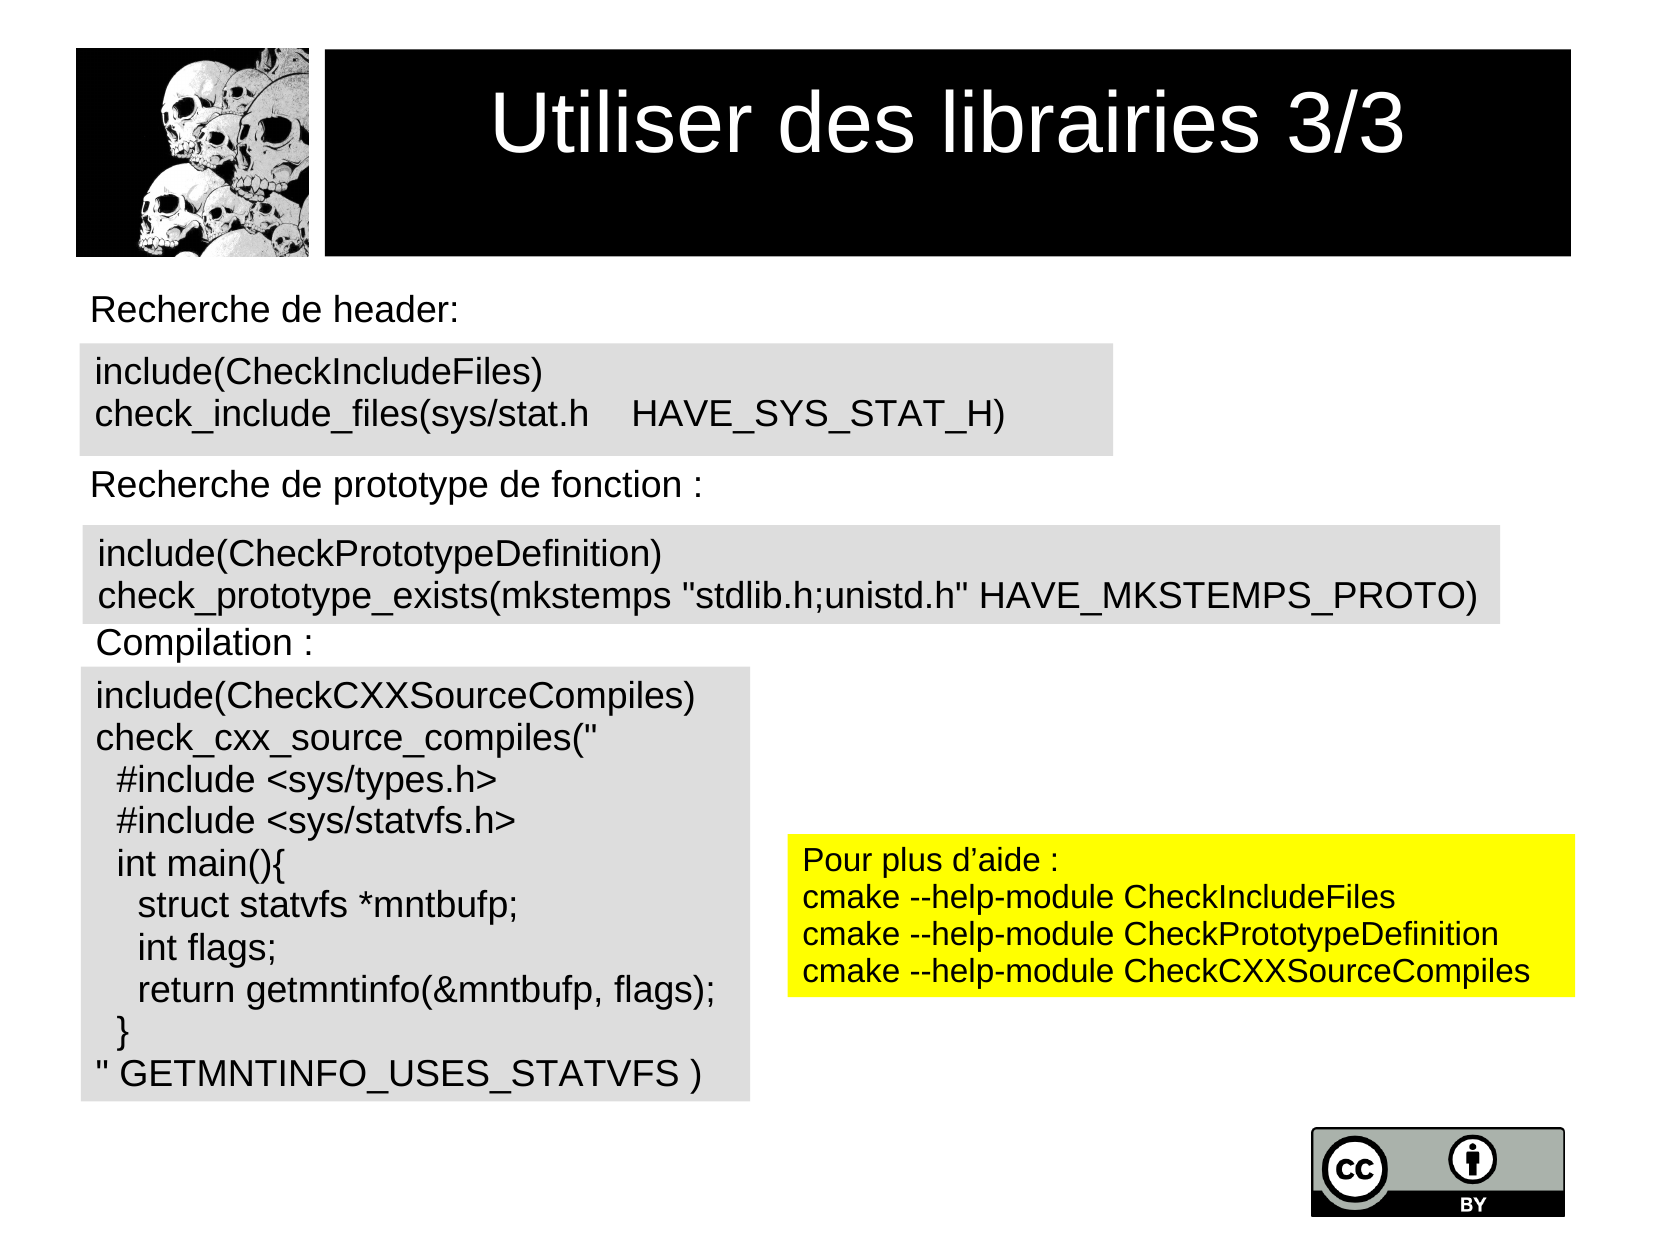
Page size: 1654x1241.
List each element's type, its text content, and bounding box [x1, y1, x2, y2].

text_box Recherche de header: [75, 280, 488, 338]
text_box Compilation : [80, 613, 344, 671]
text_box Pour plus d’aide : cmake --help-module CheckIncludeFiles cmake --help-module CheckPrototypeDefinition cmake --help-module CheckCXXSourceCompiles [787, 834, 1576, 998]
title Utiliser des librairies 3/3 Compilation conditionnelle [324, 49, 1571, 257]
picture [1311, 1127, 1565, 1217]
text_box include(CheckIncludeFiles) check_include_files(sys/stat.h HAVE_SYS_STAT_H) [79, 343, 1114, 456]
text_box Recherche de prototype de fonction : [75, 455, 751, 513]
text_box include(CheckCXXSourceCompiles) check_cxx_source_compiles(" #include <sys/types.h> #include <sys/statvfs.h> int main(){ struct statvfs *mntbufp; int flags; return getmntinfo(&mntbufp, flags); } " GETMNTINFO_USES_STATVFS ) [80, 666, 751, 1102]
picture [76, 48, 309, 257]
text_box include(CheckPrototypeDefinition) check_prototype_exists(mkstemps "stdlib.h;unistd.h" HAVE_MKSTEMPS_PROTO) [82, 525, 1501, 624]
